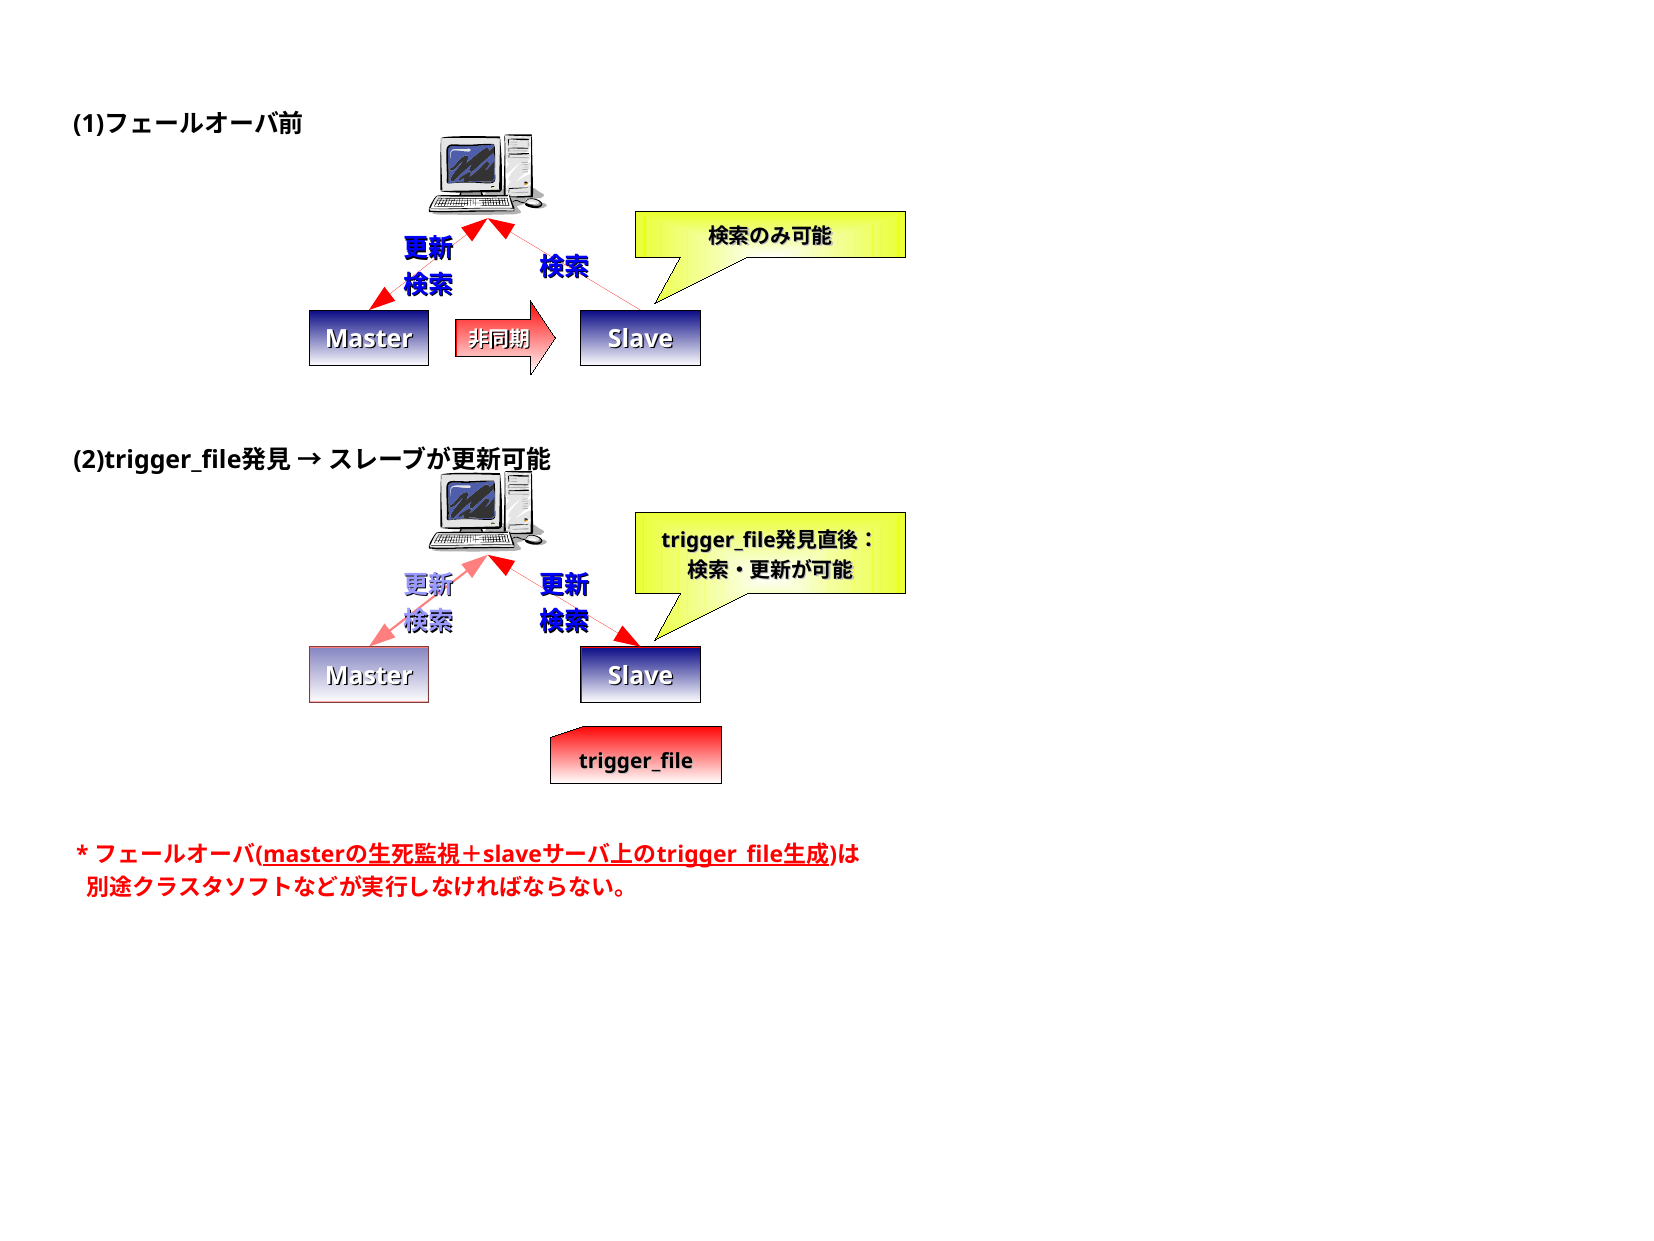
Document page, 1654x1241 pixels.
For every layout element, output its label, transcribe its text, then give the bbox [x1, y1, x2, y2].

text_box (1)フェールオーバ前 [58, 95, 324, 126]
text_box 検索のみ可能 [635, 211, 906, 304]
picture [425, 467, 550, 555]
text_box Slave [580, 310, 701, 366]
text_box trigger_file [550, 726, 722, 784]
text_box Slave [580, 646, 701, 703]
text_box 非同期 [455, 300, 556, 375]
text_box (2)trigger_file発見 → スレーブが更新可能 [58, 432, 635, 463]
text_box Master [309, 646, 429, 703]
picture [425, 131, 550, 219]
text_box Master [309, 310, 429, 366]
text_box * フェールオーバ(masterの生死監視＋slaveサーバ上のtrigger_file生成)は 別途クラスタソフトなどが実行しなければならない。 [61, 828, 1000, 884]
text_box trigger_file発見直後： 検索・更新が可能 [635, 512, 906, 641]
